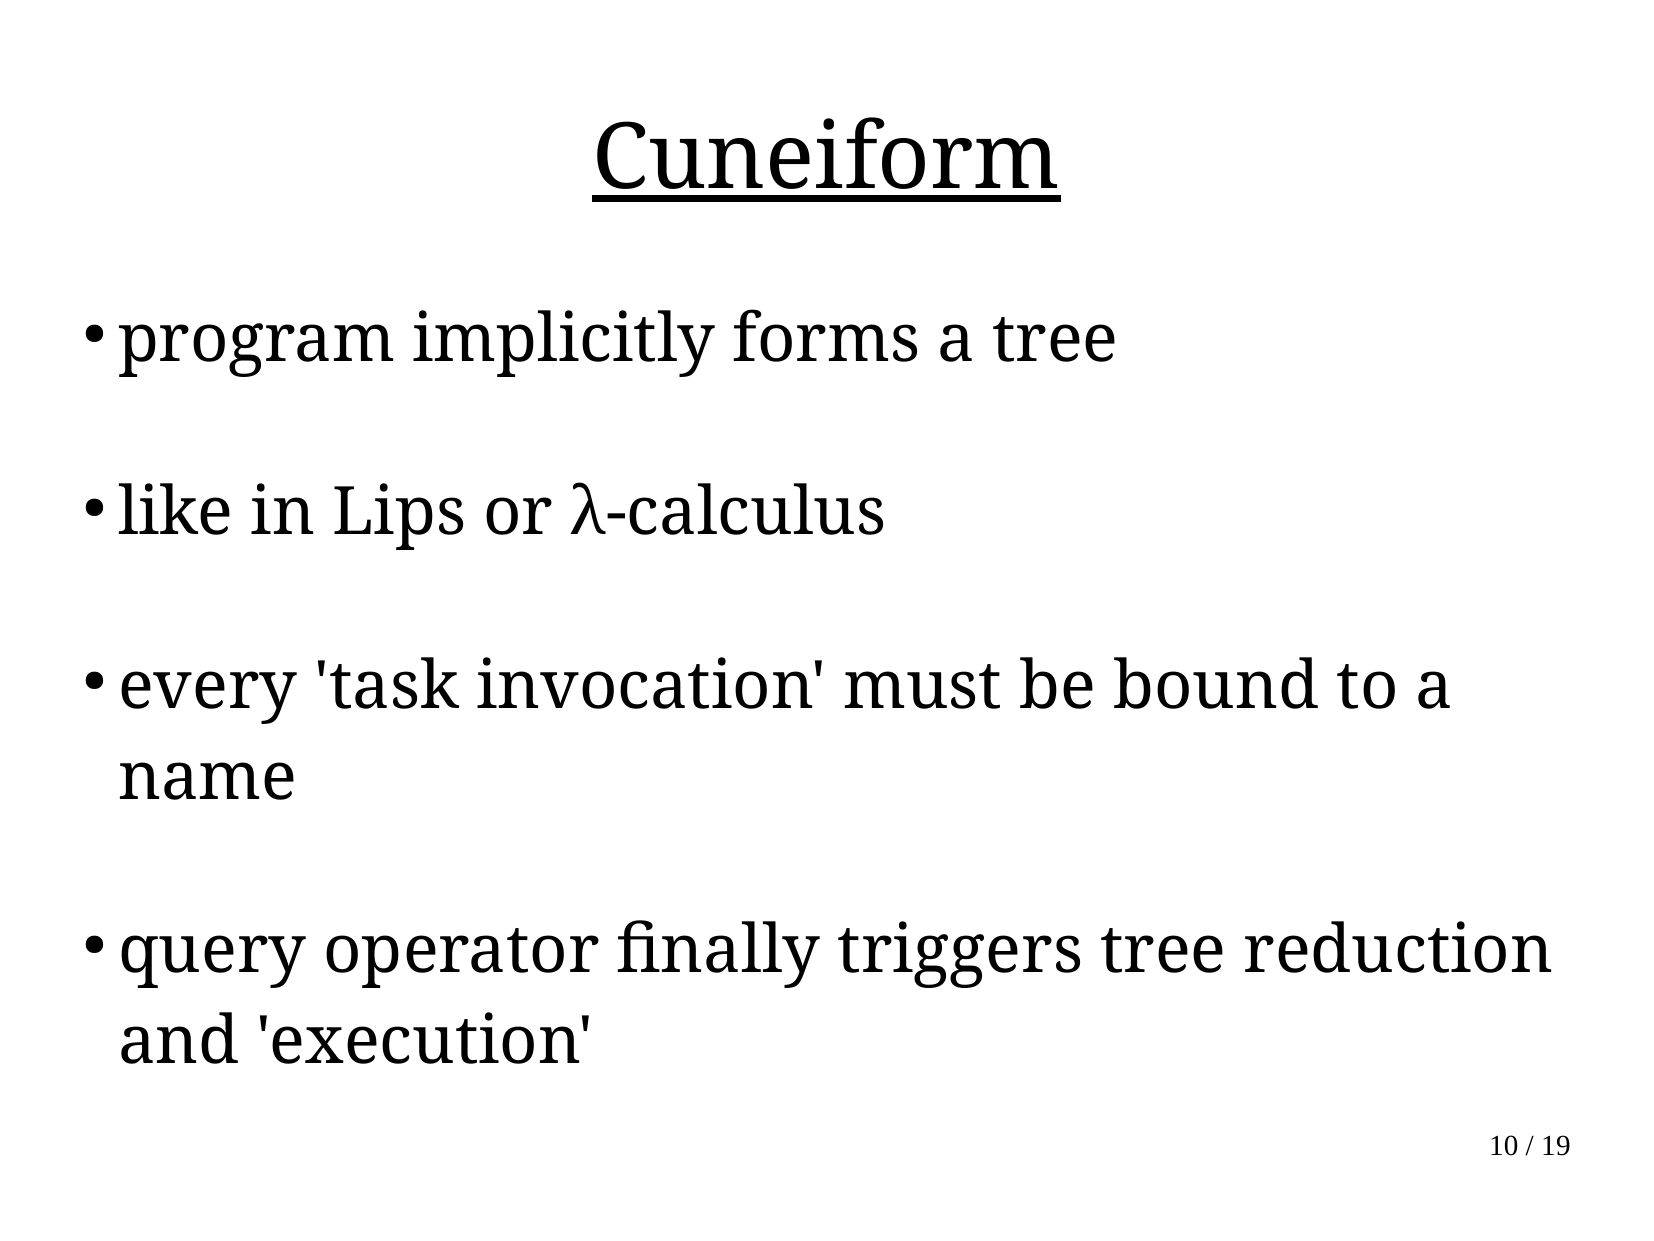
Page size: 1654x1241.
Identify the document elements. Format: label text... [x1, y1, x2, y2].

title Cuneiform [82, 49, 1571, 257]
subtitle program implicitly forms a tree like in Lips or λ-calculus every 'task invocation' must be bound to a name query operator finally triggers tree reduction and 'execution' [82, 290, 1571, 1216]
